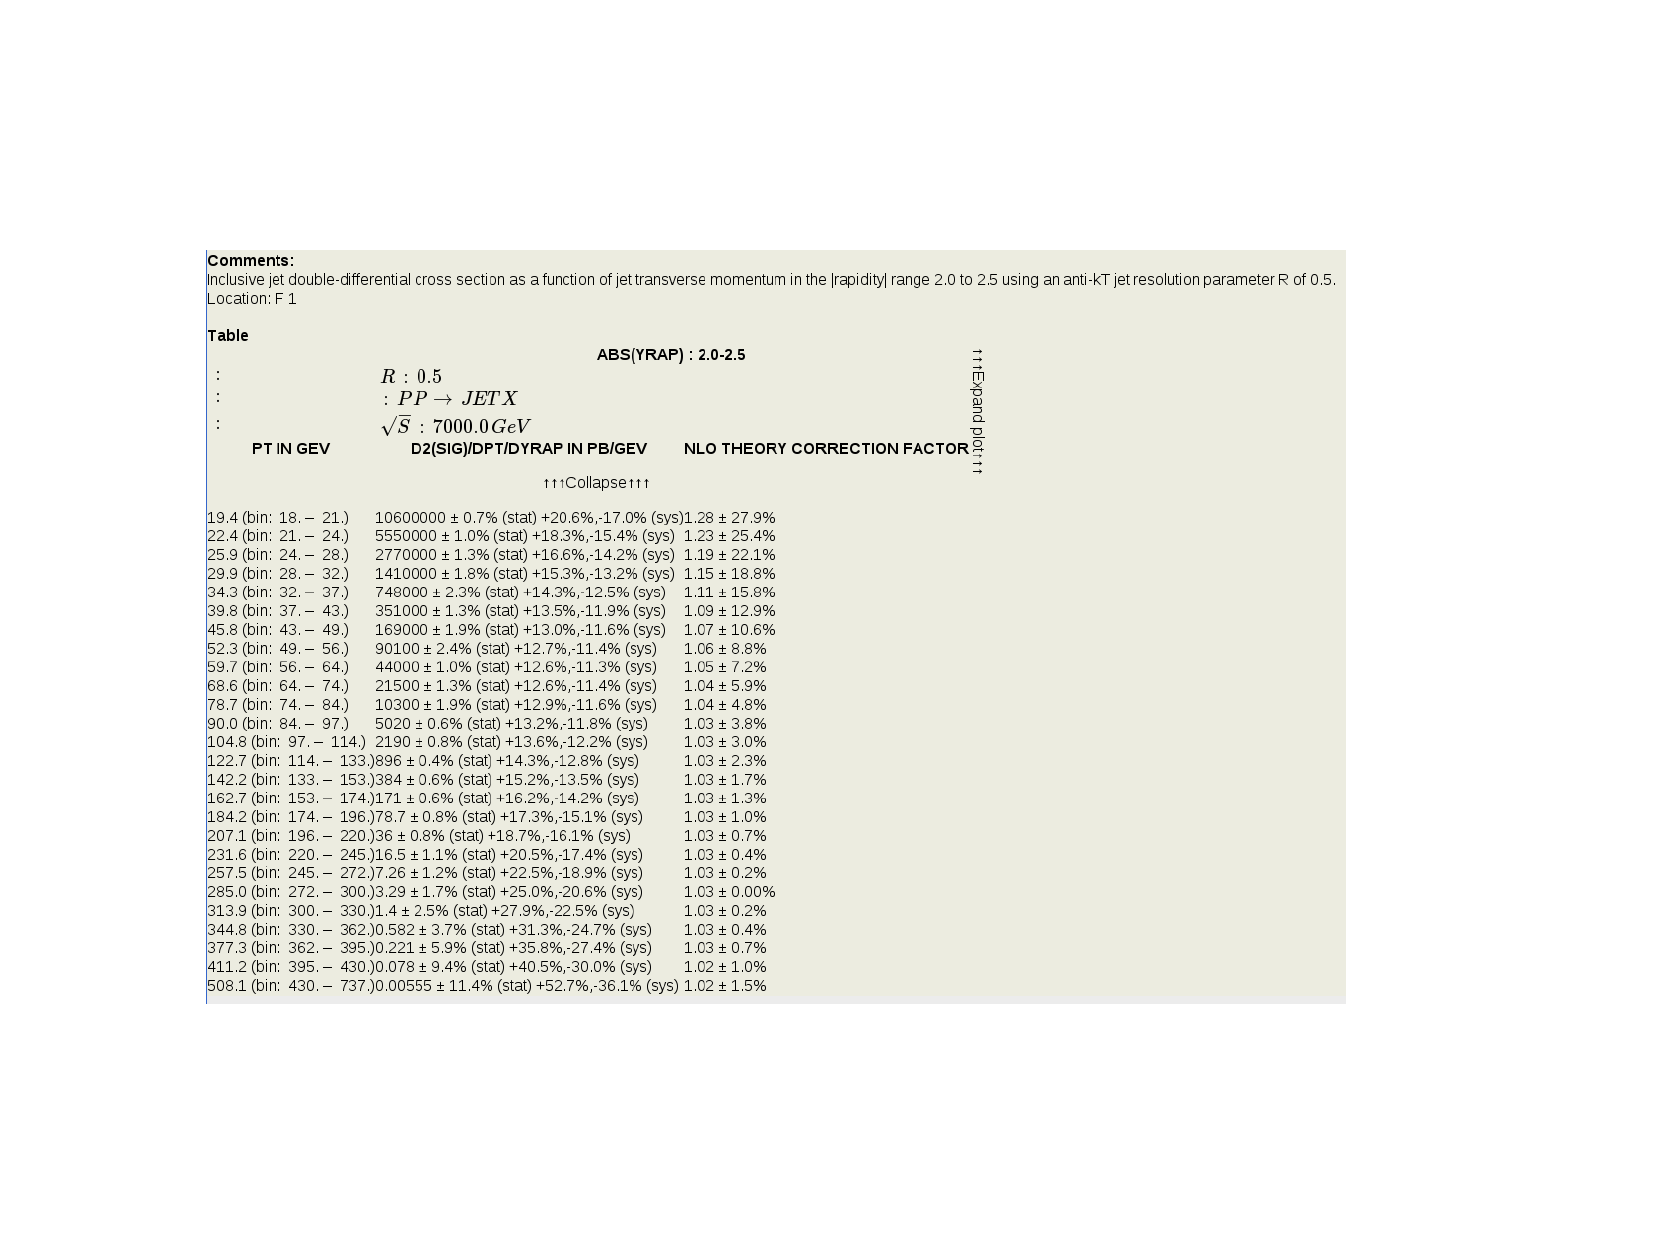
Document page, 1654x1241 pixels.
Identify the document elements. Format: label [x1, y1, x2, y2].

picture [206, 250, 1346, 1004]
